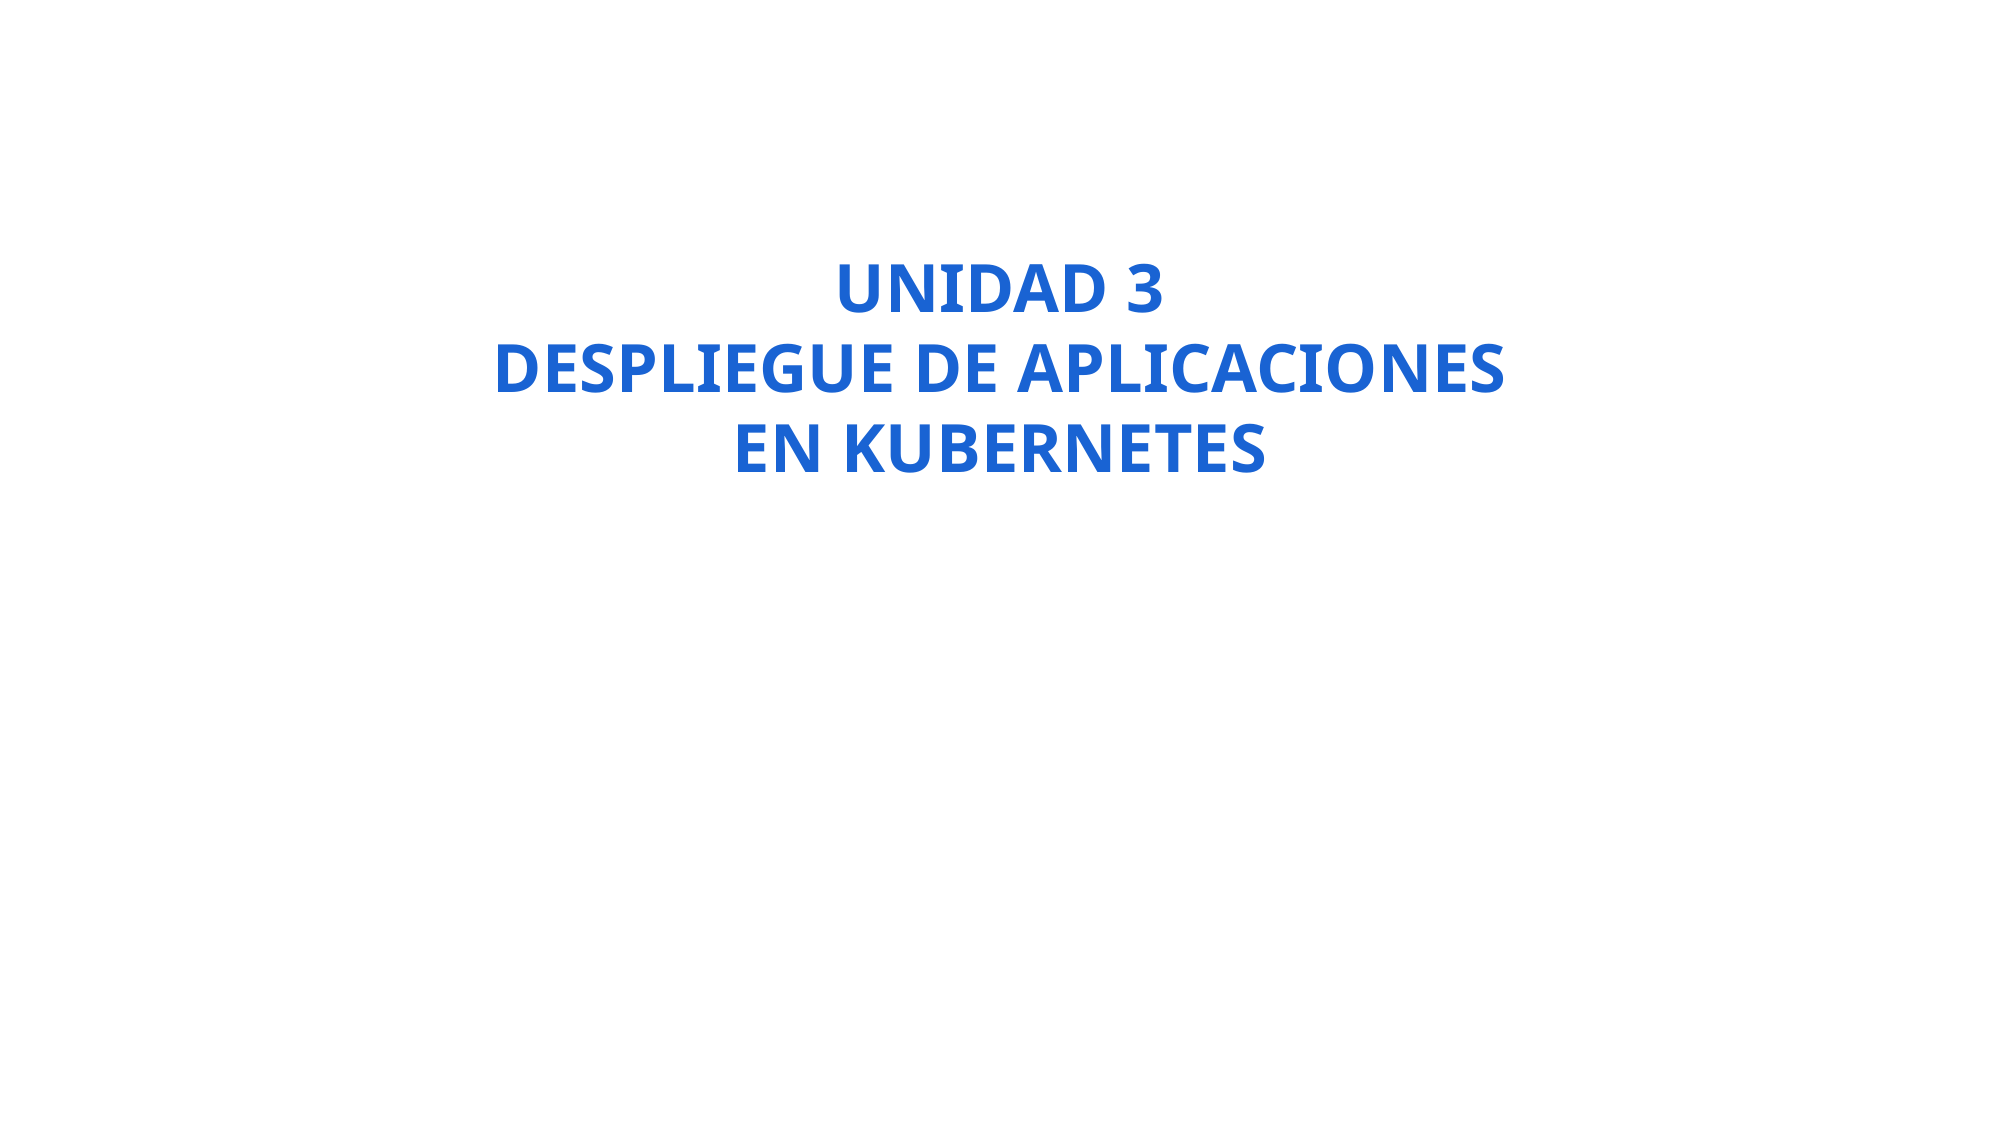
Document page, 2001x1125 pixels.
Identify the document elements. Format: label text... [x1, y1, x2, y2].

text_box UNIDAD 3 DESPLIEGUE DE APLICACIONES EN KUBERNETES [461, 200, 1539, 531]
